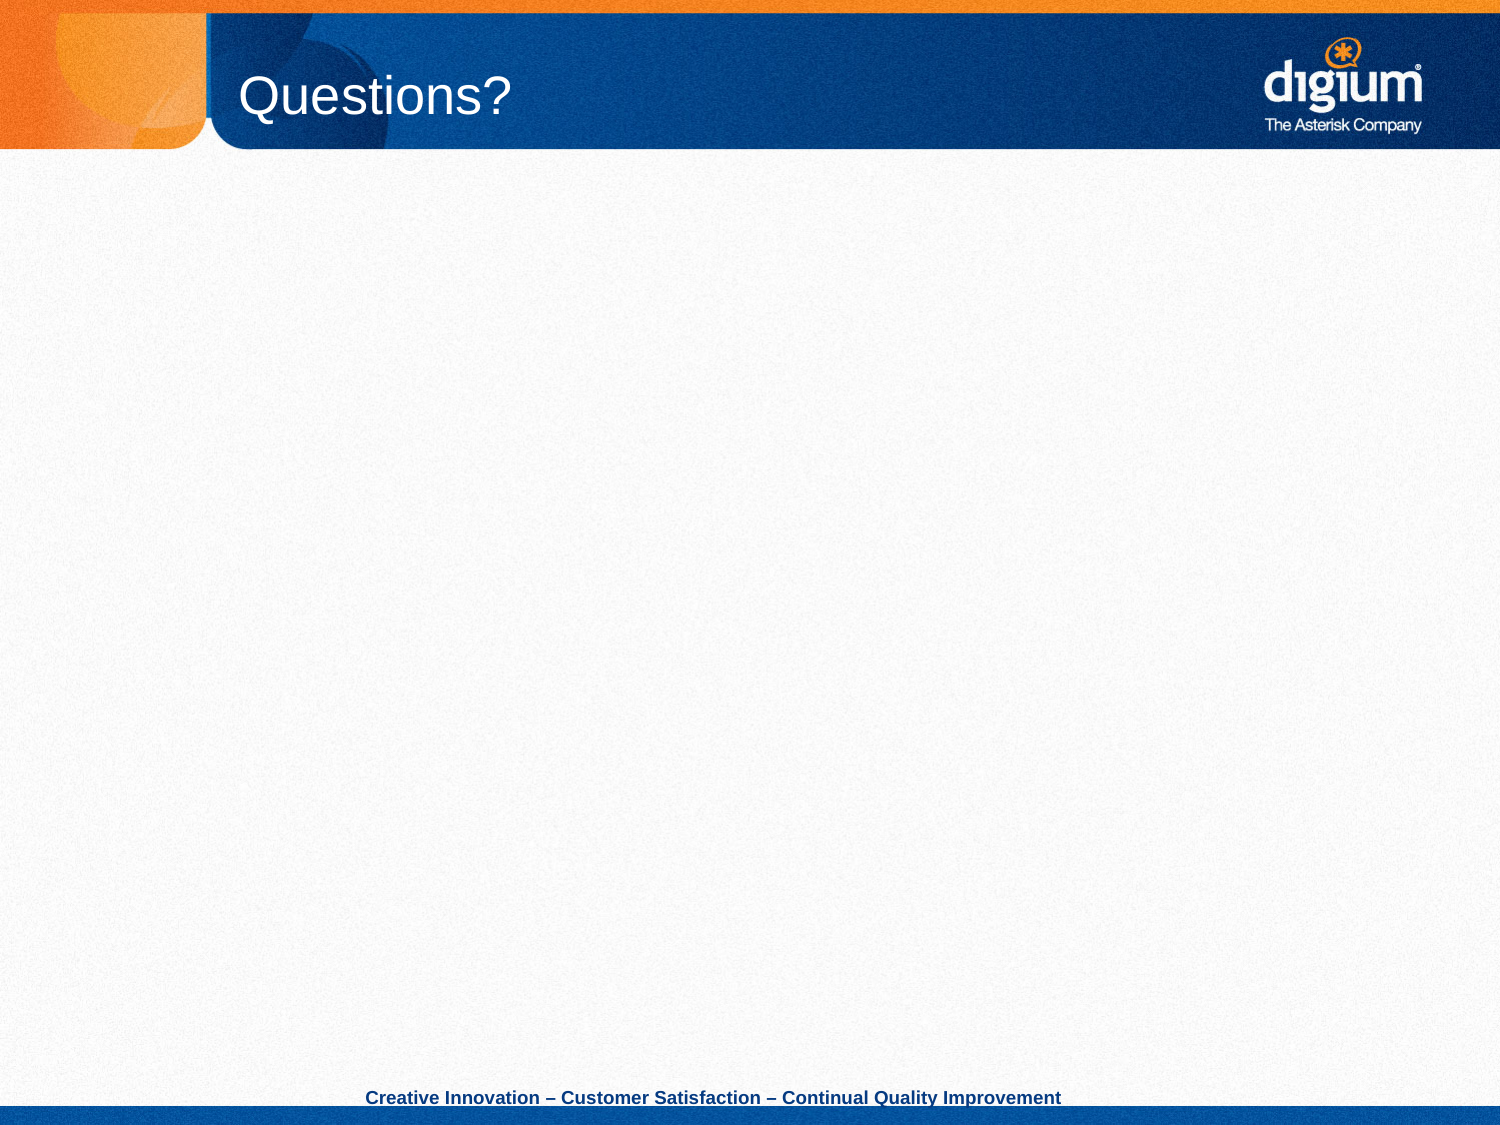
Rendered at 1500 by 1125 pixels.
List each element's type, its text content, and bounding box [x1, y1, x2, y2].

picture [0, 0, 1500, 1125]
title Questions? [238, 27, 1243, 127]
